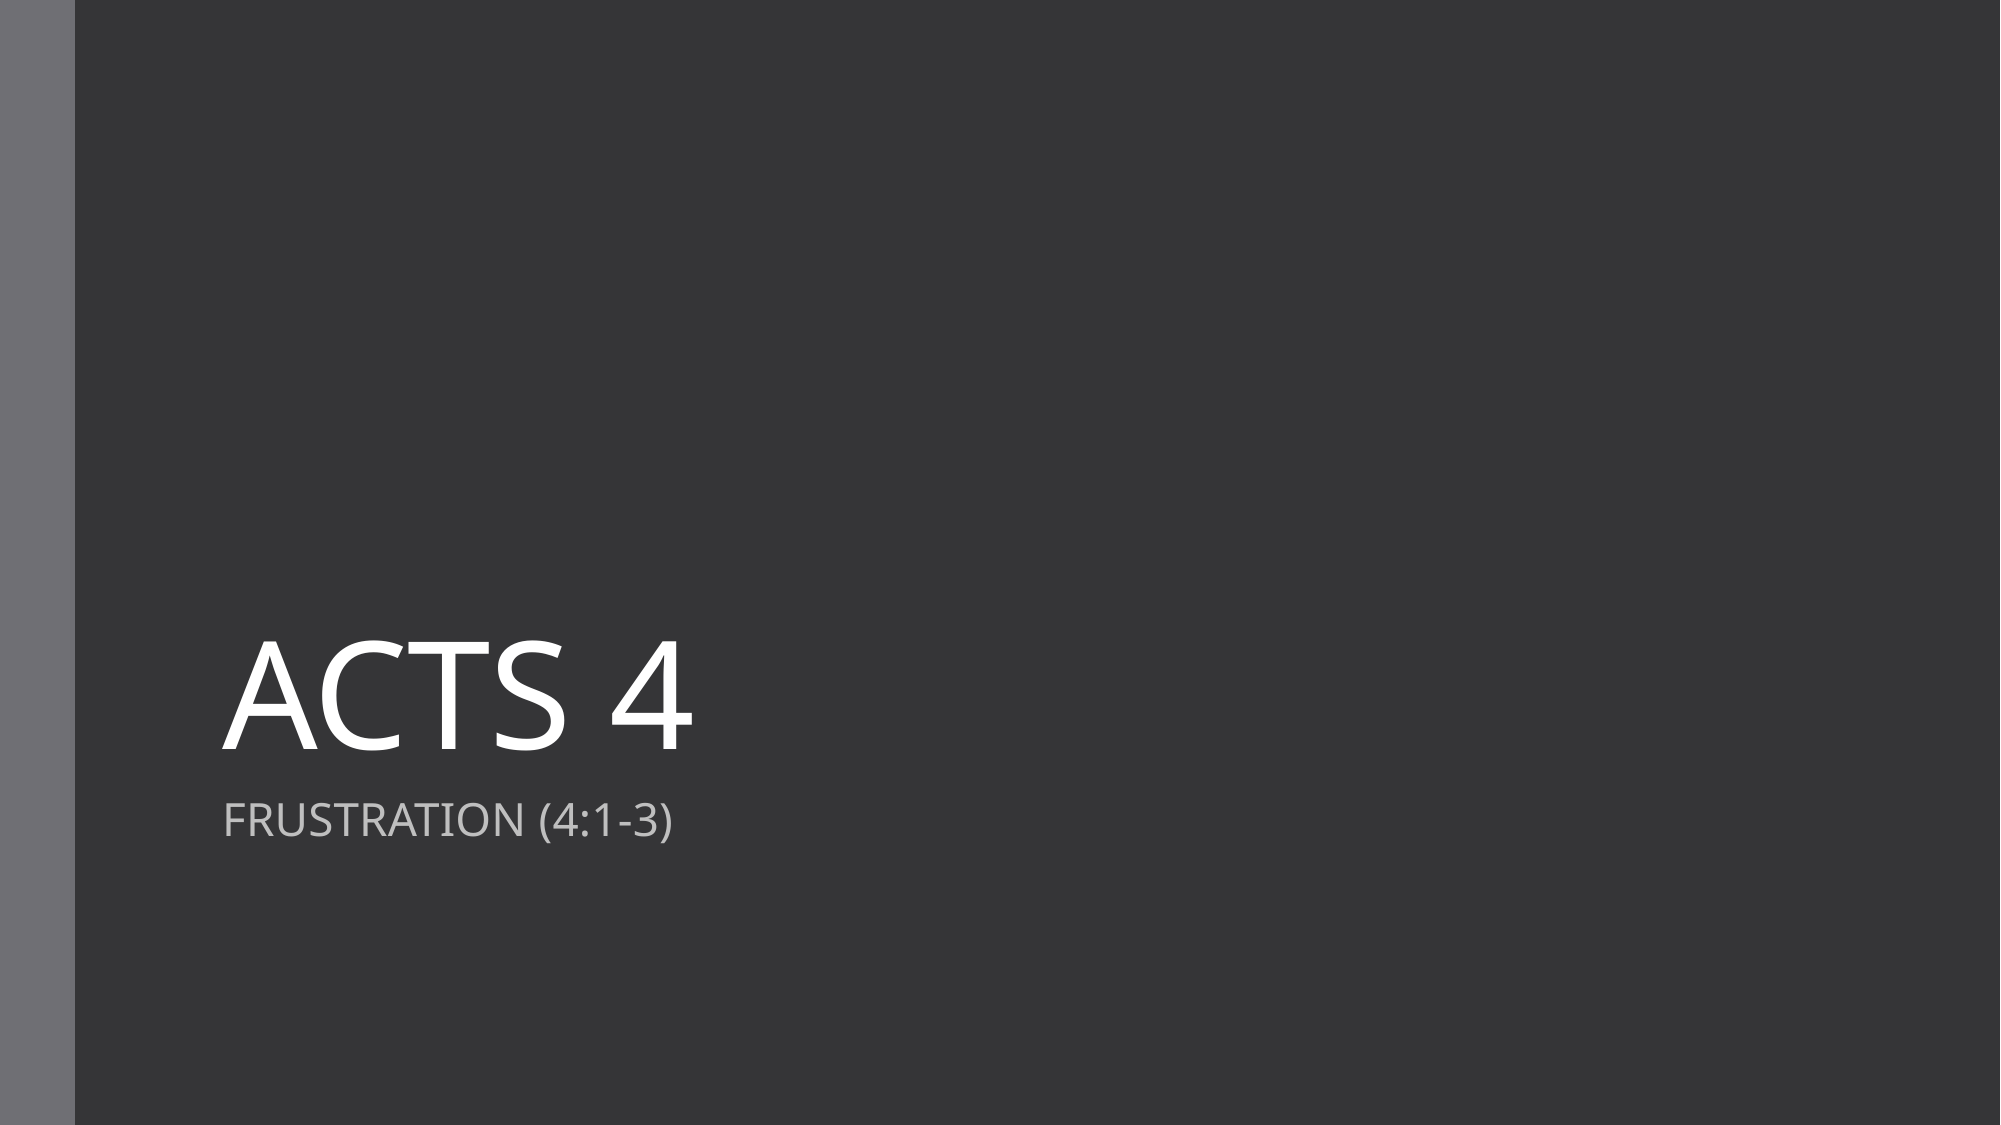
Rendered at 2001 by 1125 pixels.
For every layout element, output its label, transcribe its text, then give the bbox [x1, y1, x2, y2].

subtitle FRUSTRATION (4:1-3) [206, 787, 1752, 1066]
title ACTS 4 [206, 124, 1752, 787]
